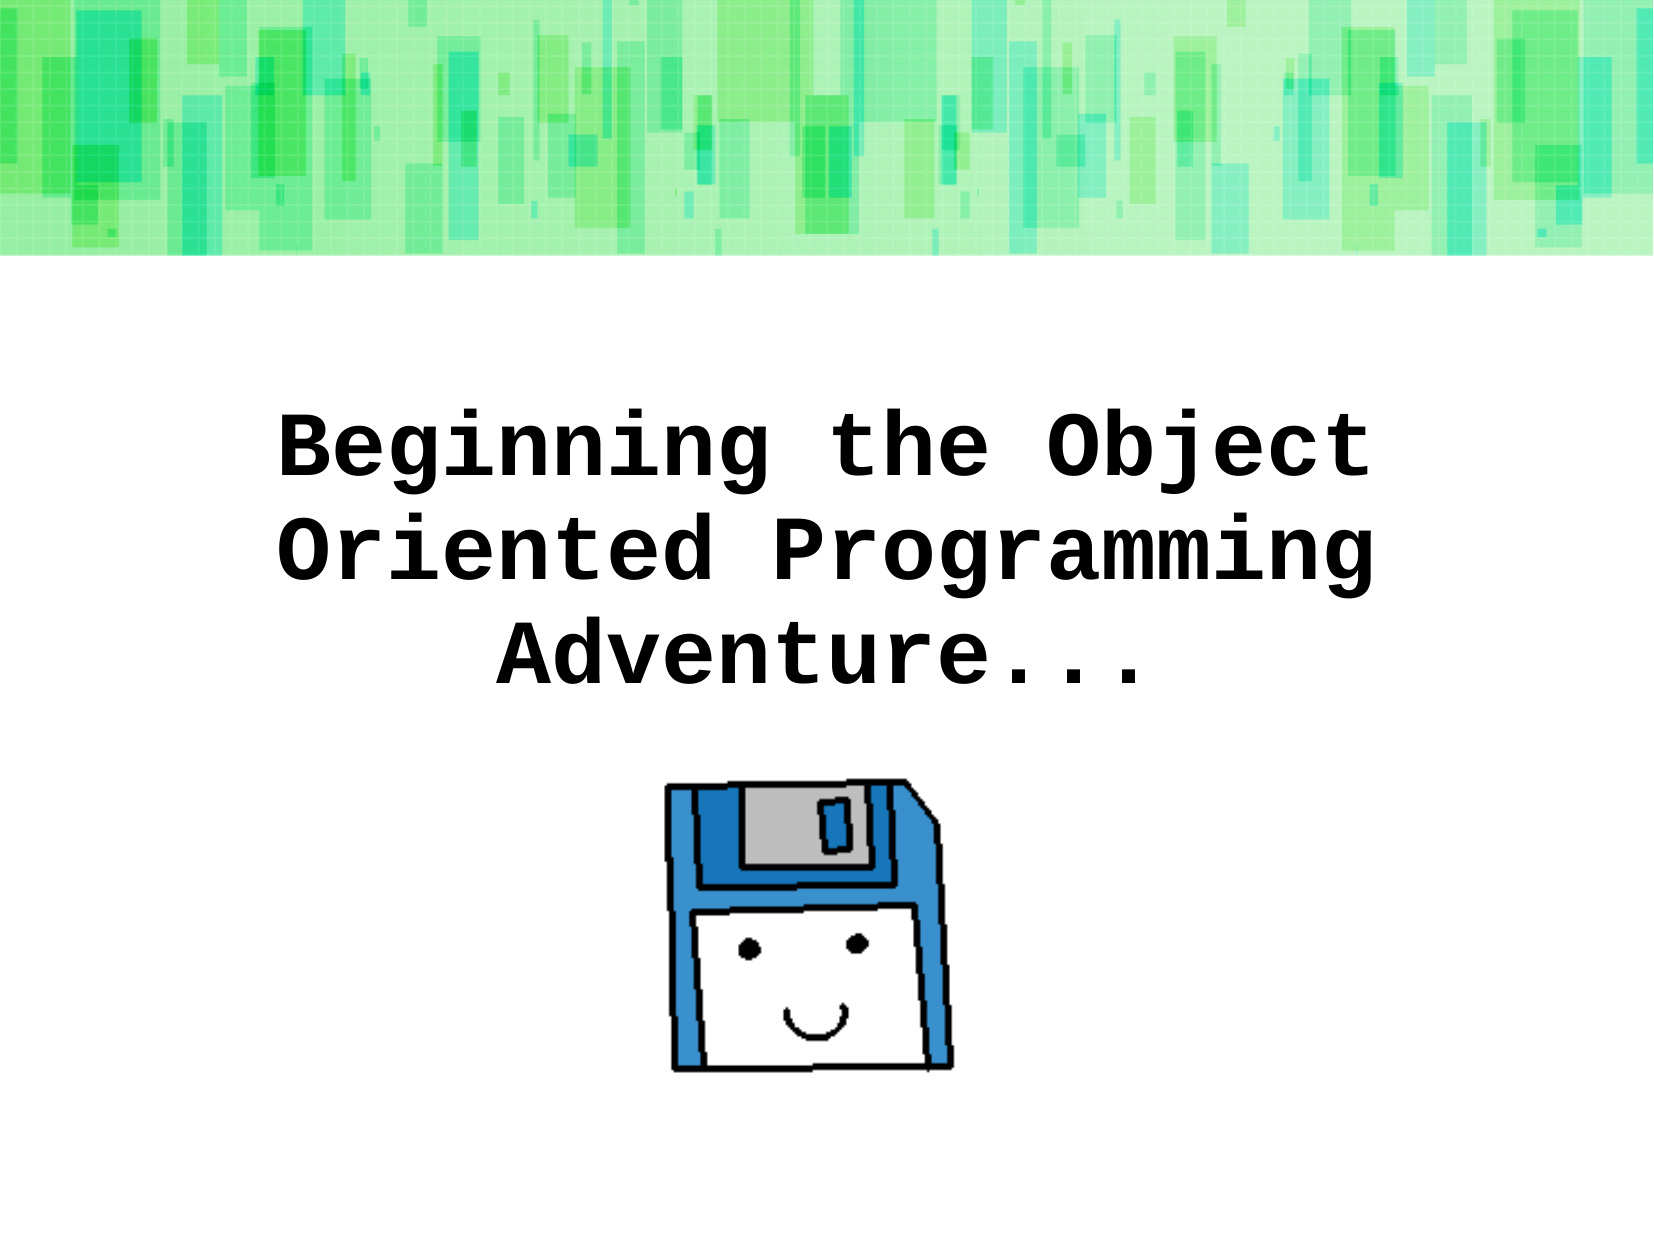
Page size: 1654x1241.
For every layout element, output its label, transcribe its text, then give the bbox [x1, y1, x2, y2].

subtitle Beginning the Object Oriented Programming Adventure... [82, 285, 1571, 826]
picture [0, 0, 1654, 1241]
